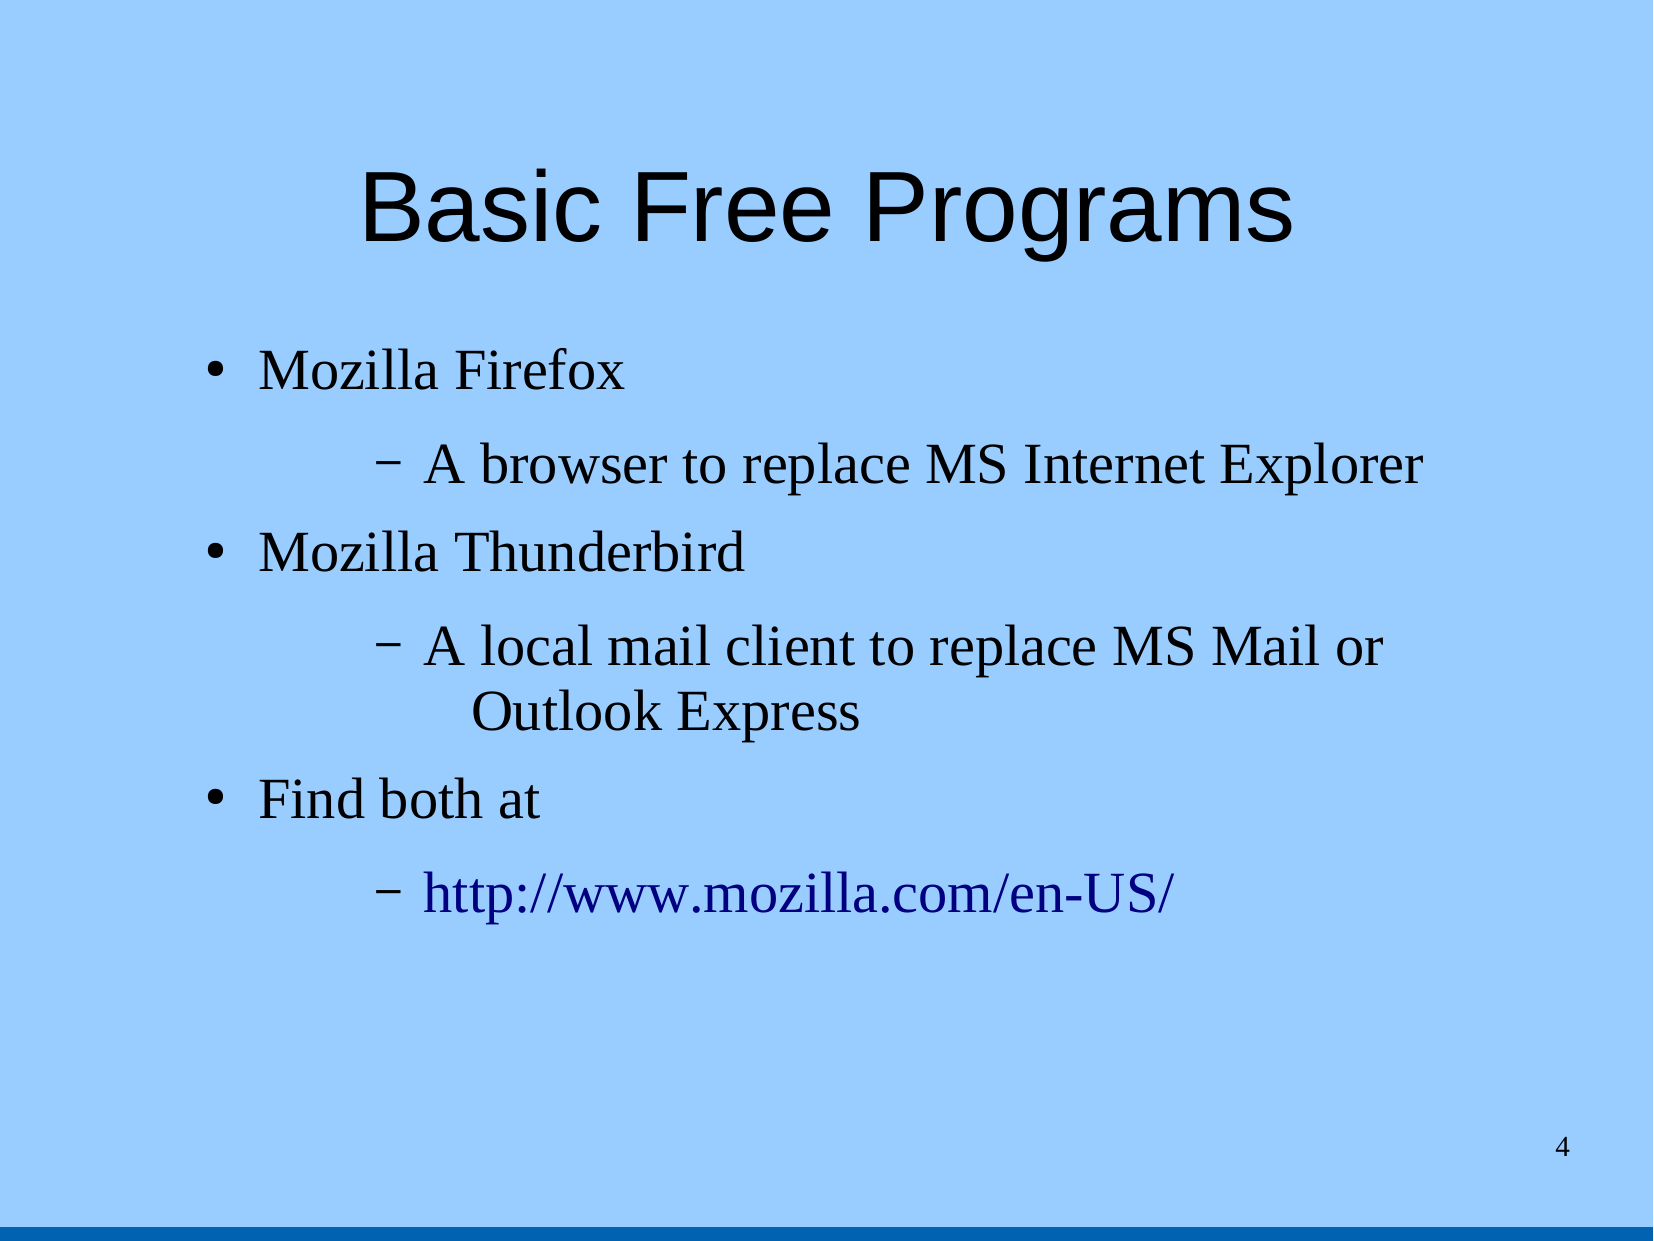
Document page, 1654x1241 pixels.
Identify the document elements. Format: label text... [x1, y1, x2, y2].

list Mozilla Firefox A browser to replace MS Internet Explorer Mozilla Thunderbird A local mail client to replace MS Mail or Outlook Express Find both at http://www.mozilla.com/en-US/ [187, 337, 1538, 1082]
title Basic Free Programs [121, 102, 1533, 311]
